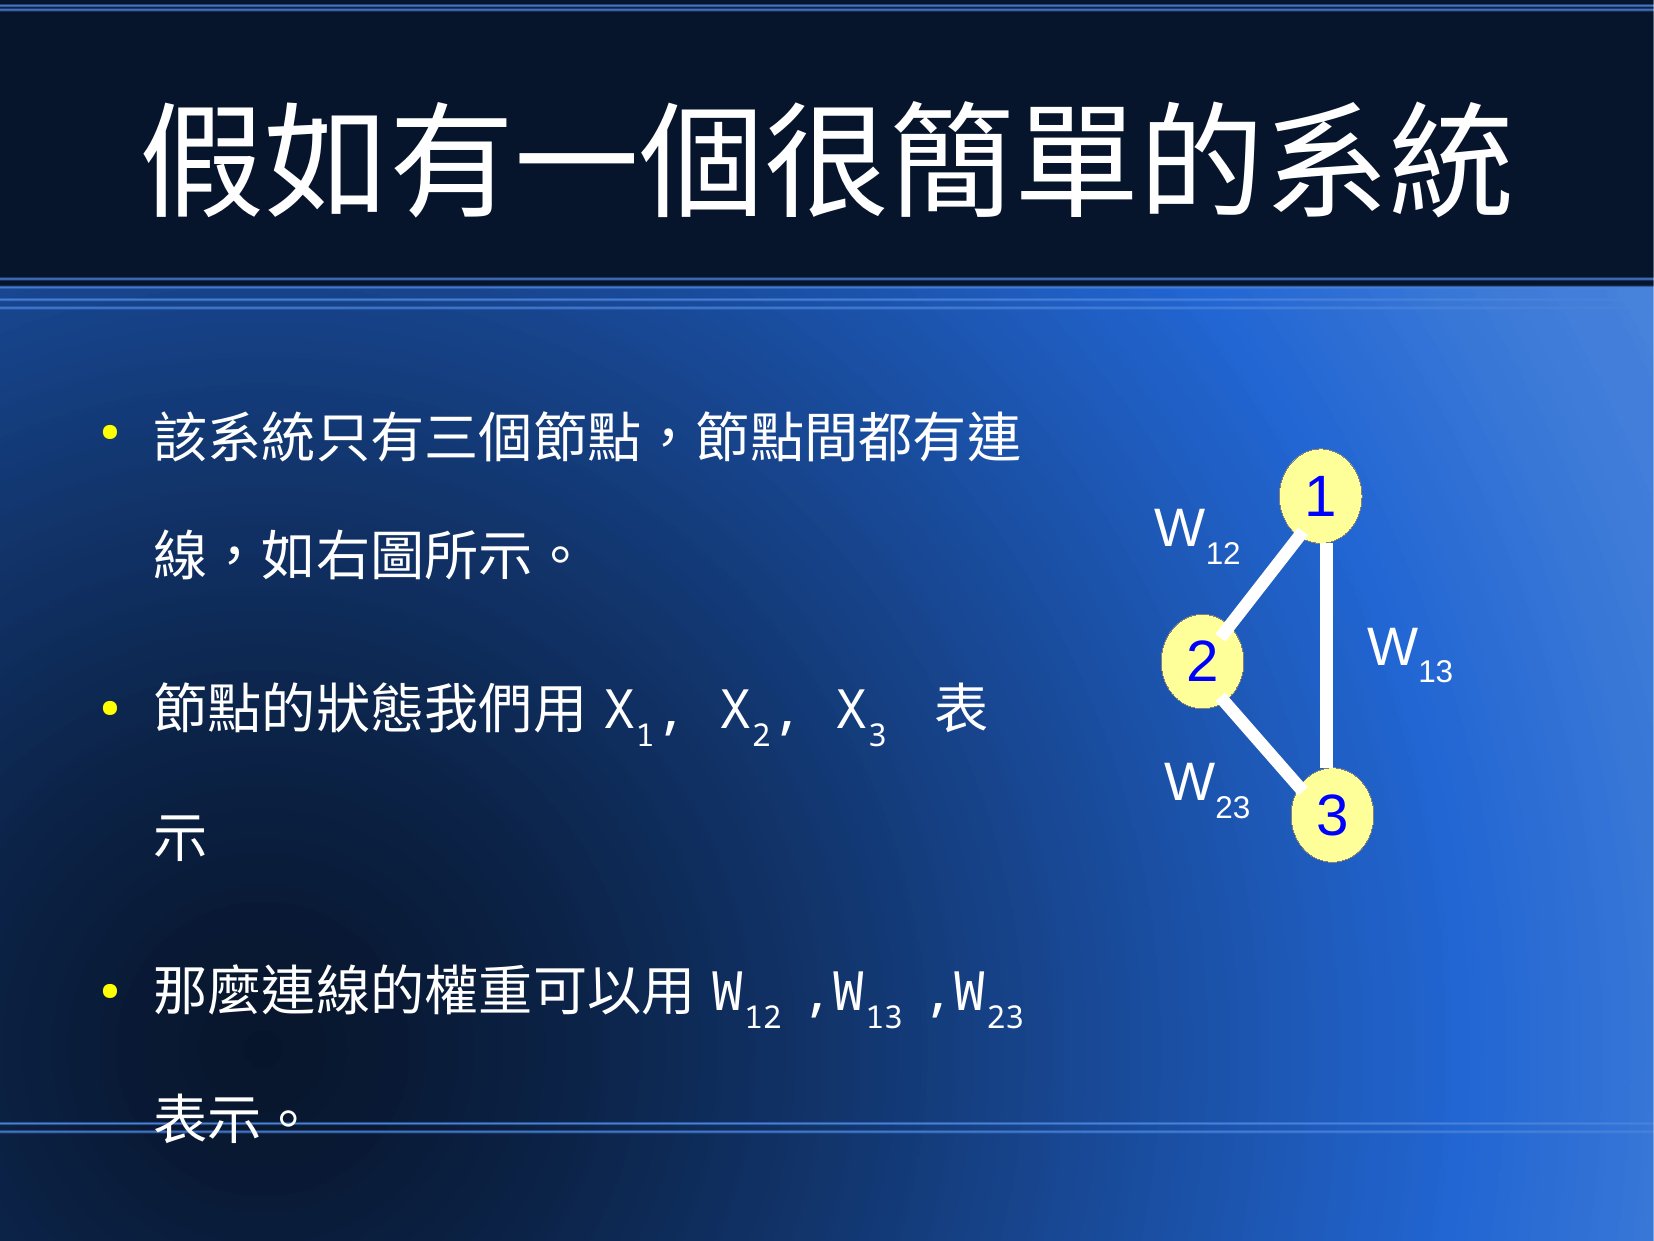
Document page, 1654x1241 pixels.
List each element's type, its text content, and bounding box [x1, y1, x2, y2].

picture [0, 0, 1654, 1241]
text_box W13 [1352, 608, 1469, 697]
text_box 1 [1279, 448, 1363, 544]
text_box W12 [1139, 490, 1256, 579]
text_box 2 [1161, 614, 1244, 709]
text_box 3 [1291, 767, 1374, 863]
title 假如有一個很簡單的系統 [82, 49, 1571, 257]
text_box W23 [1149, 744, 1266, 833]
list 該系統只有三個節點，節點間都有連線，如右圖所示。 節點的狀態我們用X1, X2, X3 表示 那麼連線的權重可以用W12 ,W13 ,W23 表示。 [82, 355, 1028, 1241]
